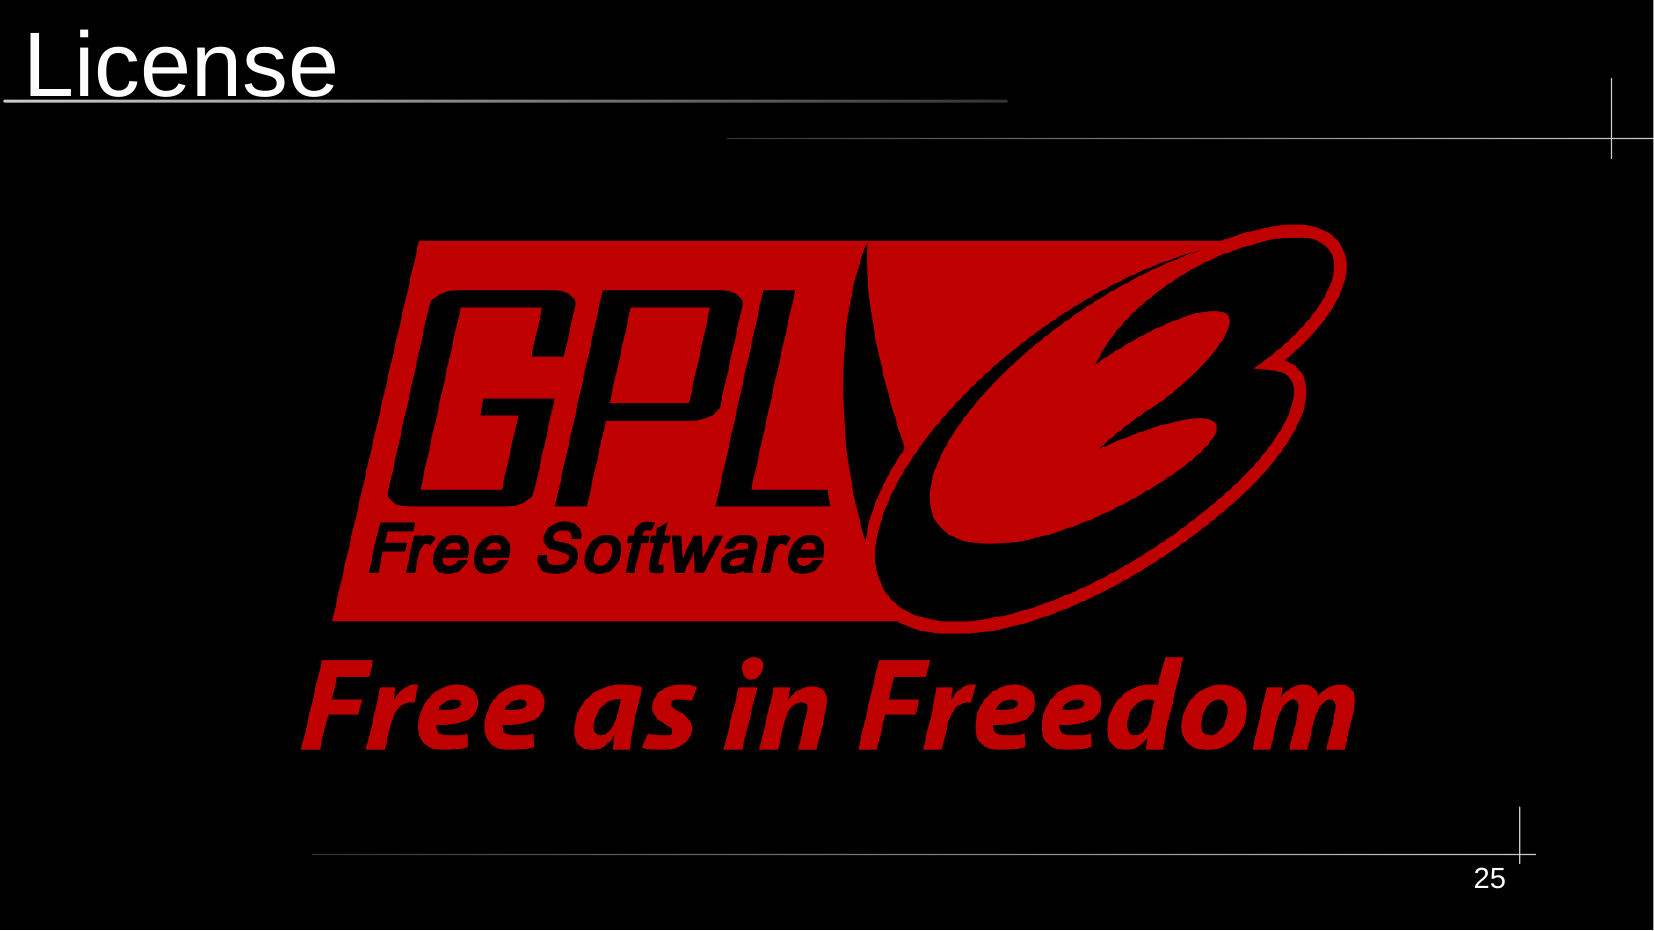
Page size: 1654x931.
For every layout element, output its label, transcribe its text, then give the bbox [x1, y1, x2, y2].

title License [23, 11, 1589, 119]
picture [300, 224, 1355, 750]
